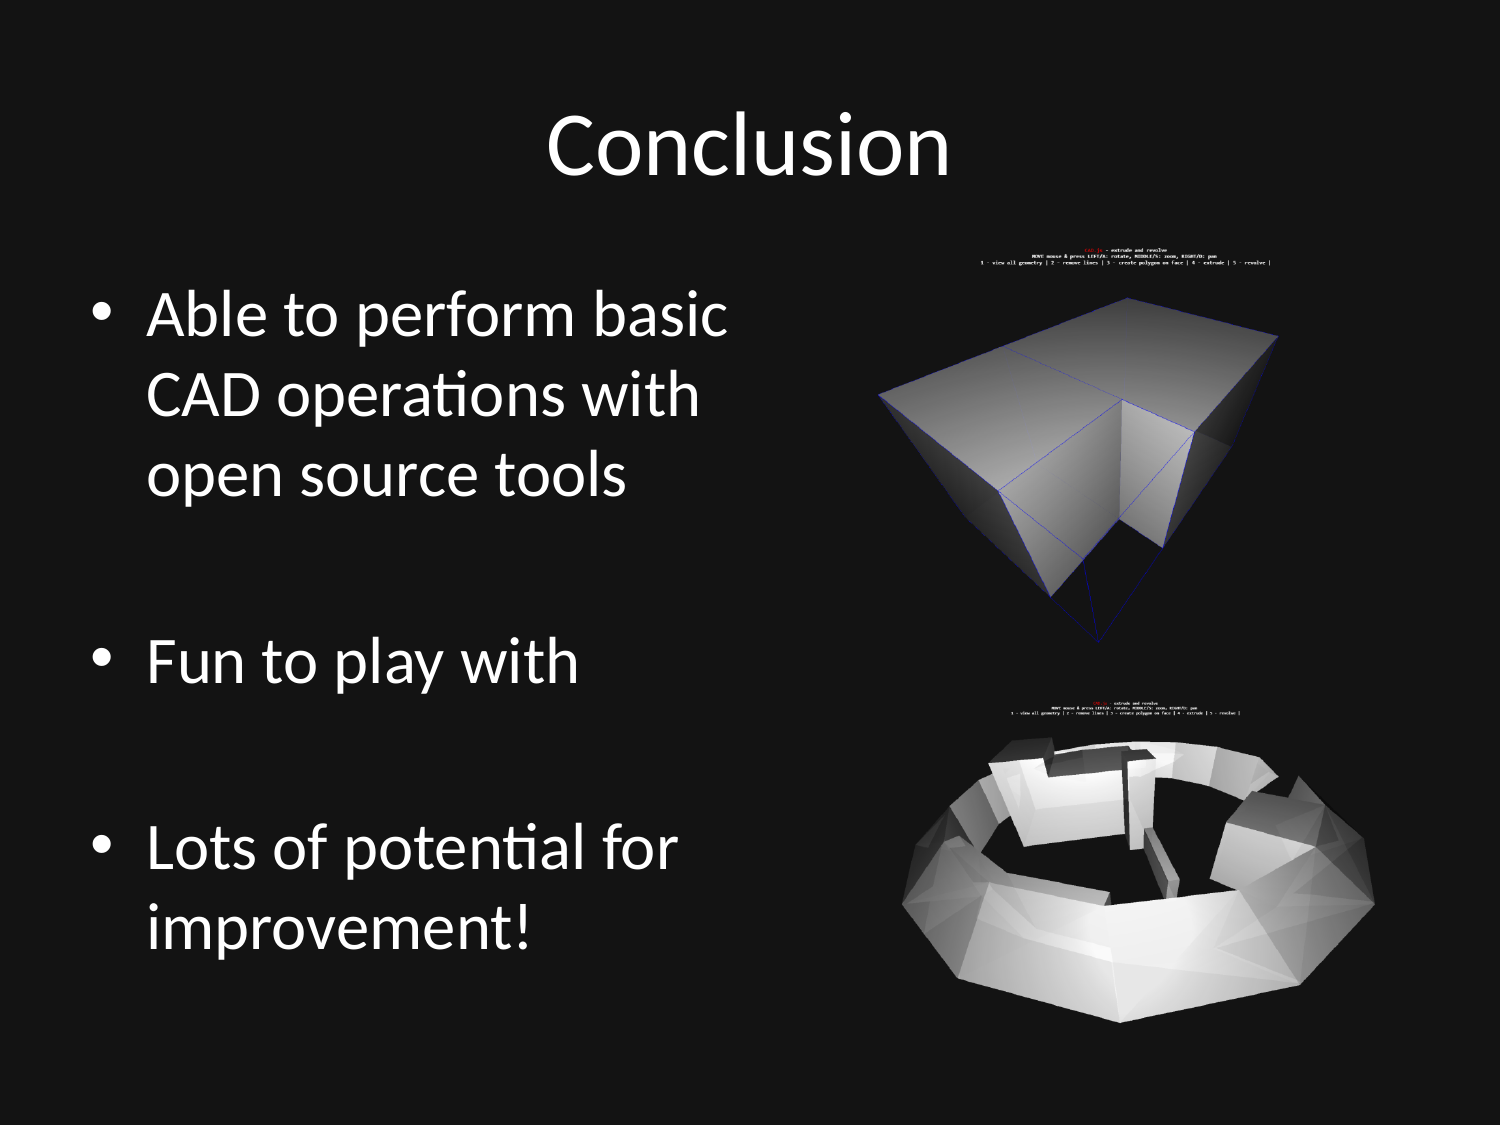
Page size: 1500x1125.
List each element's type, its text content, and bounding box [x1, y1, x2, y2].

picture [825, 245, 1422, 663]
title Conclusion [75, 45, 1425, 233]
list Able to perform basic CAD operations with open source tools Fun to play with Lots of potential for improvement! [75, 262, 750, 1005]
picture [825, 699, 1422, 1030]
